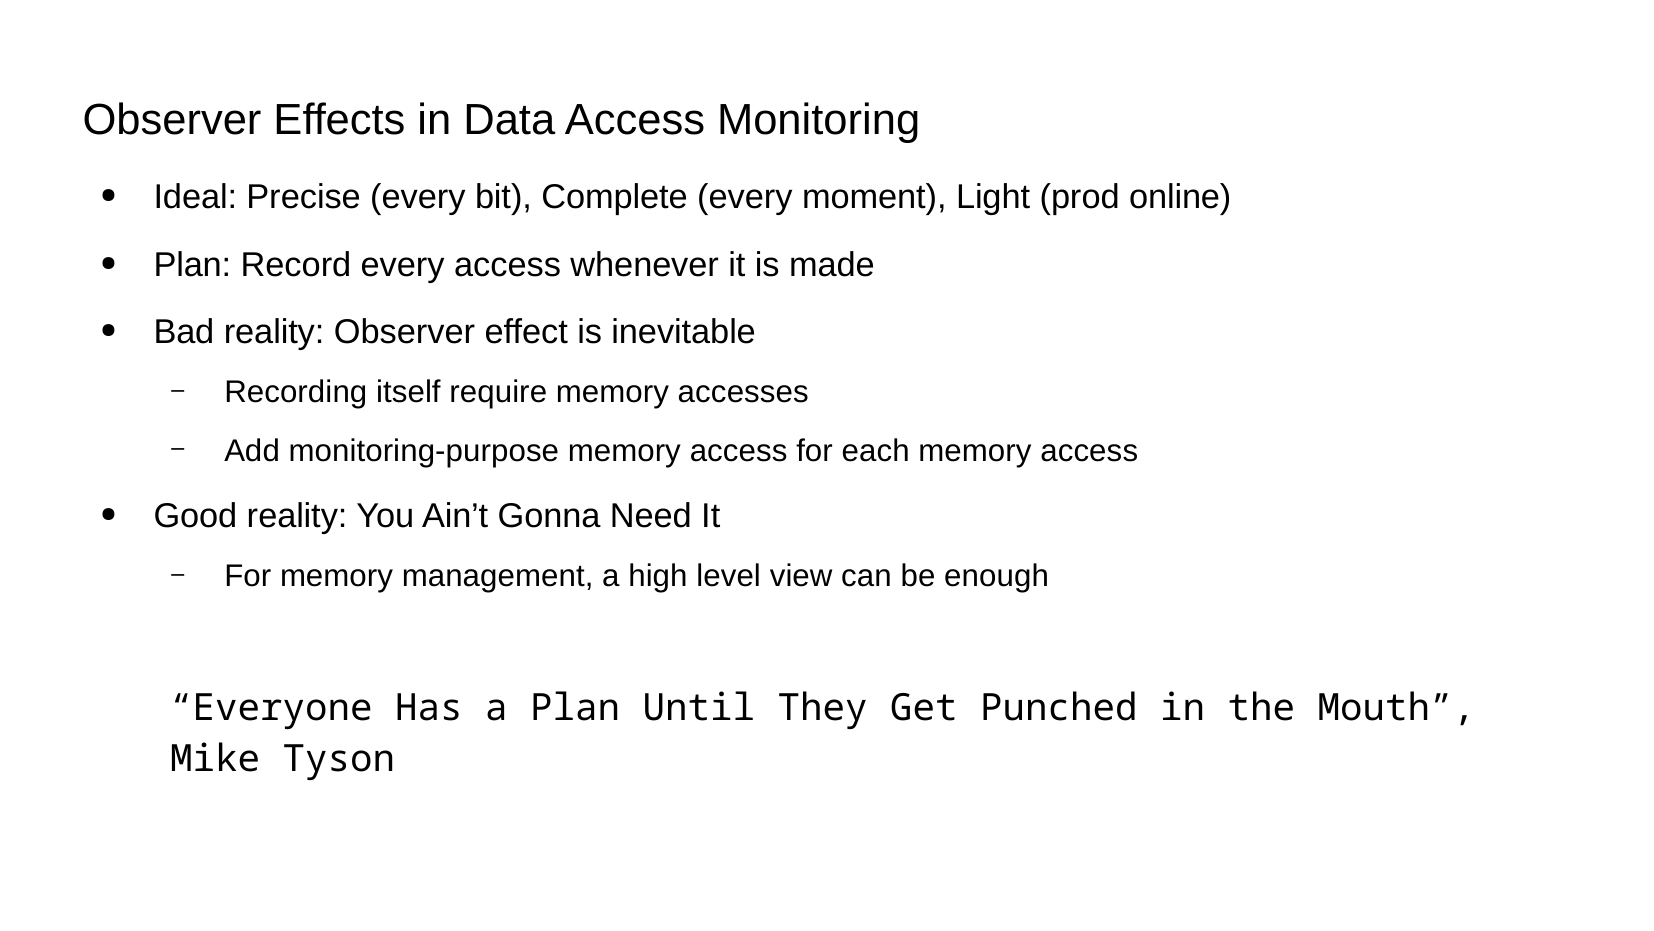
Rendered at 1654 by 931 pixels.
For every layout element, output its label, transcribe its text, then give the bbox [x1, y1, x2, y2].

text_box “Everyone Has a Plan Until They Get Punched in the Mouth”, Mike Tyson [155, 672, 1491, 790]
list Ideal: Precise (every bit), Complete (every moment), Light (prod online) Plan: Record every access whenever it is made Bad reality: Observer effect is inevitable Recording itself require memory accesses Add monitoring-purpose memory access for each memory access Good reality: You Ain’t Gonna Need It For memory management, a high level view can be enough [82, 177, 1571, 833]
title Observer Effects in Data Access Monitoring [82, 81, 1571, 157]
